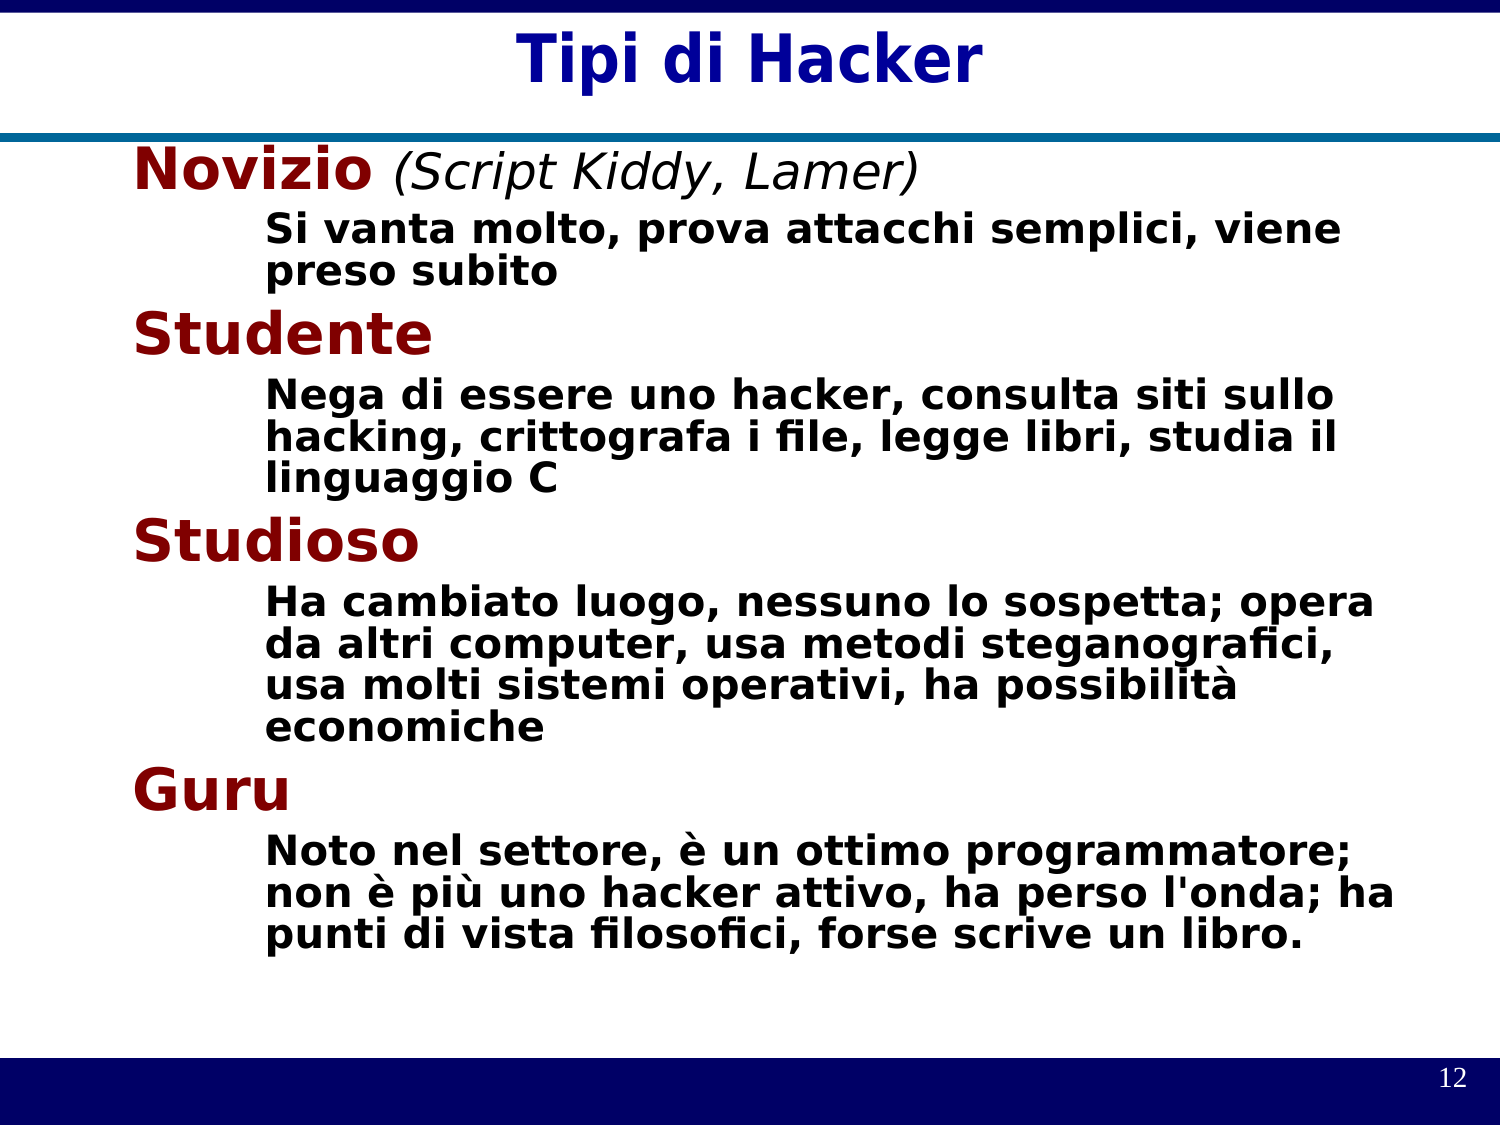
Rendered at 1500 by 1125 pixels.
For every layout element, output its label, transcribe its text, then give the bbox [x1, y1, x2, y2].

title Tipi di Hacker [62, 0, 1438, 126]
text_box Novizio (Script Kiddy, Lamer) Si vanta molto, prova attacchi semplici, viene preso subito Studente Nega di essere uno hacker, consulta siti sullo hacking, crittografa i file, legge libri, studia il linguaggio C Studioso Ha cambiato luogo, nessuno lo sospetta; opera da altri computer, usa metodi steganografici, usa molti sistemi operativi, ha possibilità economiche Guru Noto nel settore, è un ottimo programmatore; non è più uno hacker attivo, ha perso l'onda; ha punti di vista filosofici, forse scrive un libro. [62, 137, 1438, 1012]
